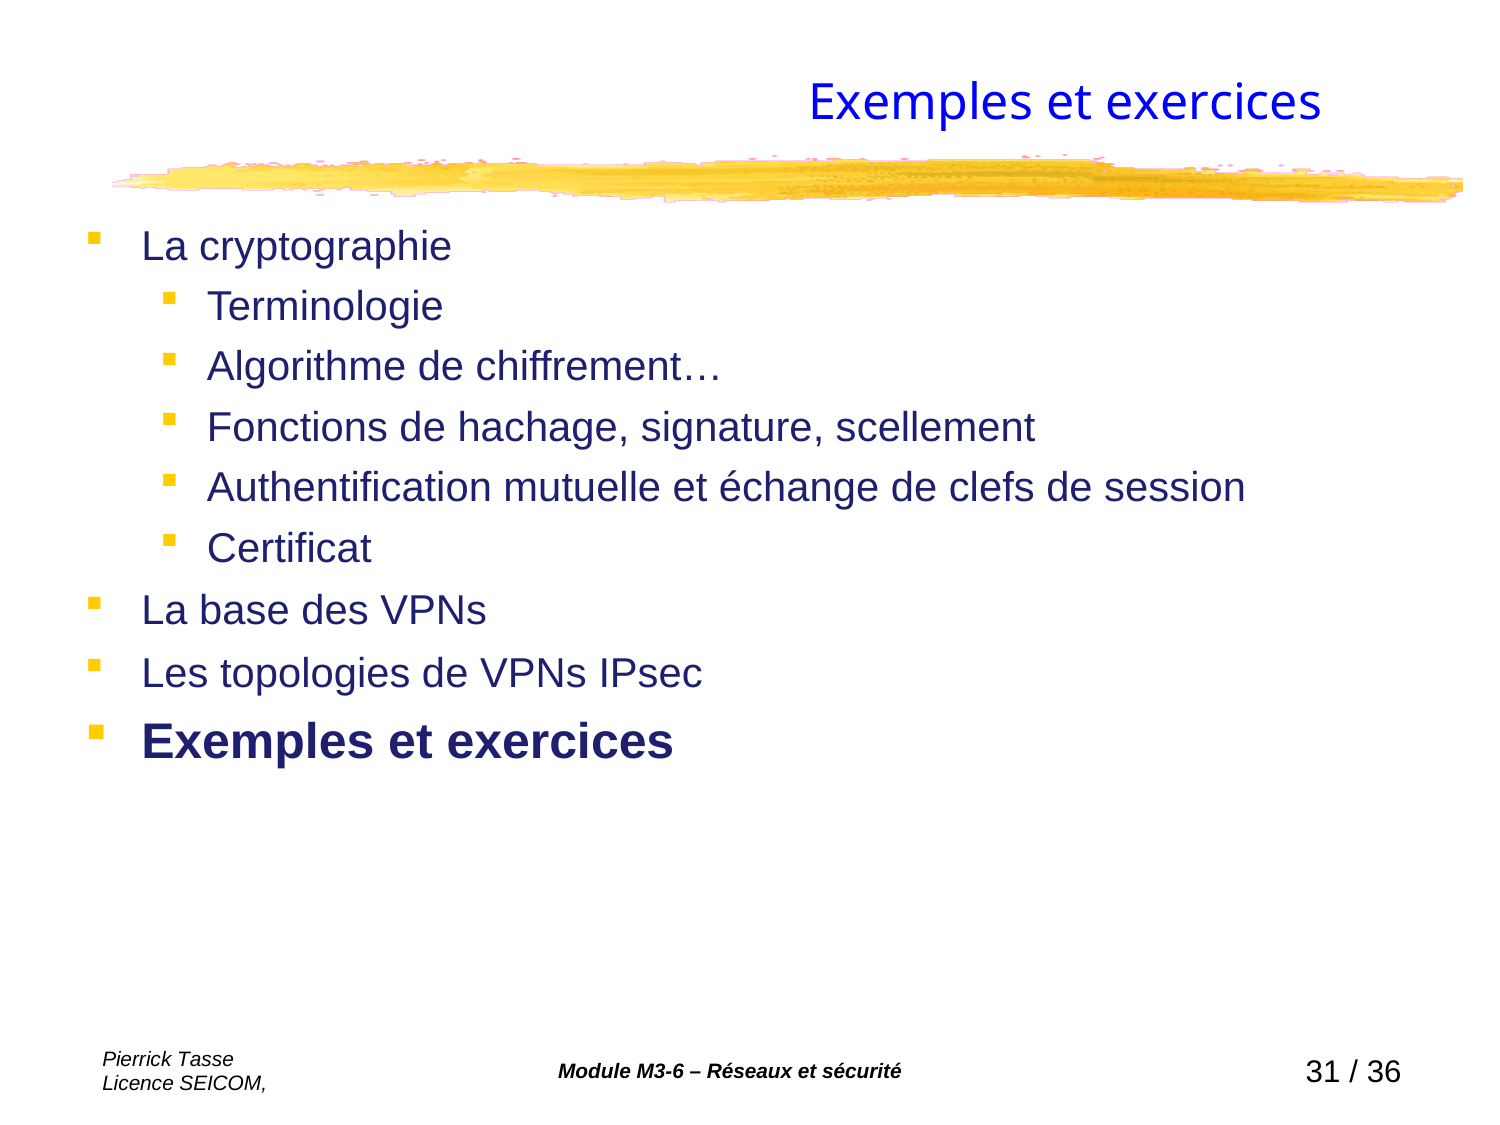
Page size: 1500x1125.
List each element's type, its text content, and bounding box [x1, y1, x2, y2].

picture [112, 149, 1463, 213]
list La cryptographie Terminologie Algorithme de chiffrement… Fonctions de hachage, signature, scellement Authentification mutuelle et échange de clefs de session Certificat La base des VPNs Les topologies de VPNs IPsec Exemples et exercices [69, 210, 1412, 1016]
title Exemples et exercices [62, 37, 1338, 138]
